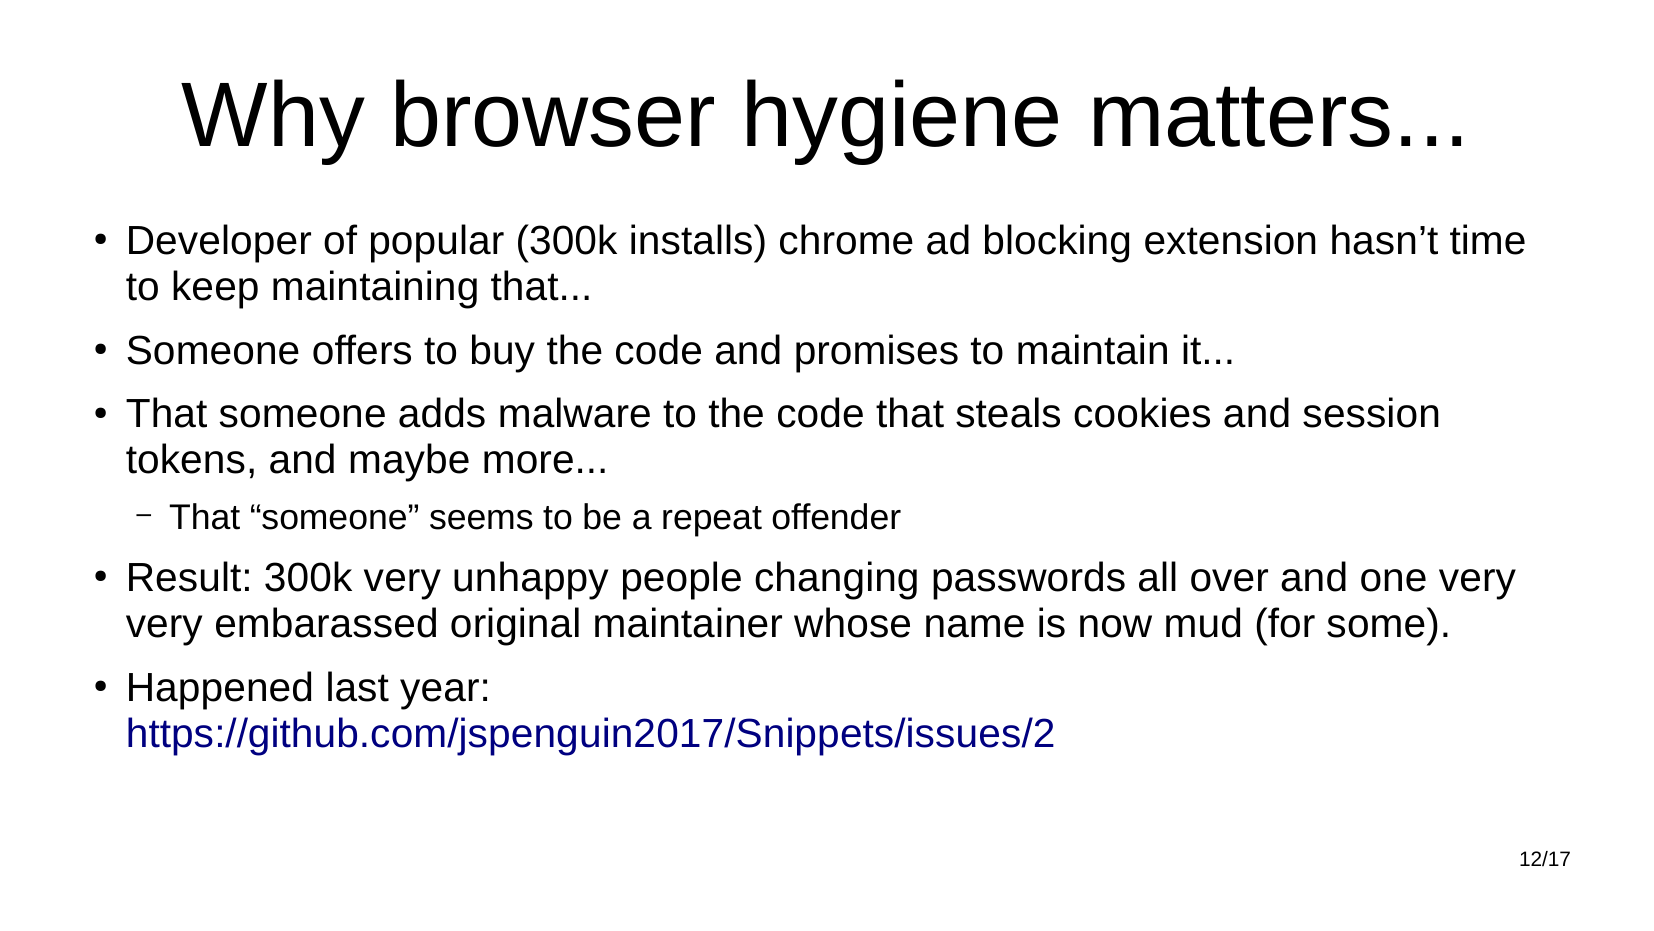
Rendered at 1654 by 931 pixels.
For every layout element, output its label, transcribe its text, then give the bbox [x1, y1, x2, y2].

list Developer of popular (300k installs) chrome ad blocking extension hasn’t time to keep maintaining that... Someone offers to buy the code and promises to maintain it... That someone adds malware to the code that steals cookies and session tokens, and maybe more... That “someone” seems to be a repeat offender Result: 300k very unhappy people changing passwords all over and one very very embarassed original maintainer whose name is now mud (for some). Happened last year: https://github.com/jspenguin2017/Snippets/issues/2 [82, 217, 1571, 758]
title Why browser hygiene matters... [82, 37, 1571, 193]
